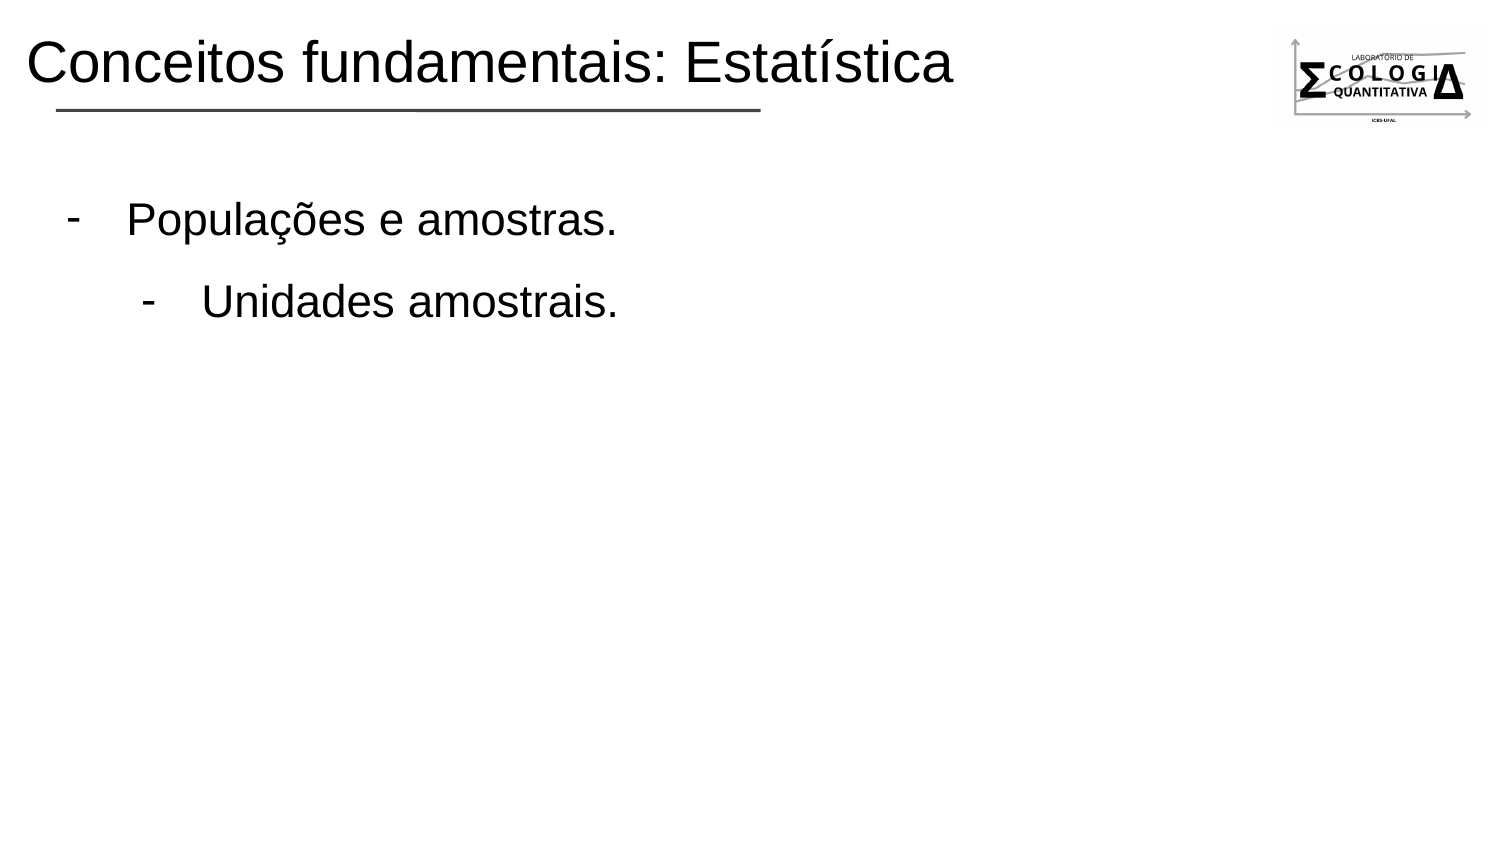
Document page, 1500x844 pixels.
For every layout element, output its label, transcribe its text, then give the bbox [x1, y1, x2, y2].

text_box Populações e amostras. Unidades amostrais. [36, 146, 1427, 803]
picture [1275, 23, 1490, 131]
text_box Conceitos fundamentais: Estatística [11, 9, 1210, 117]
